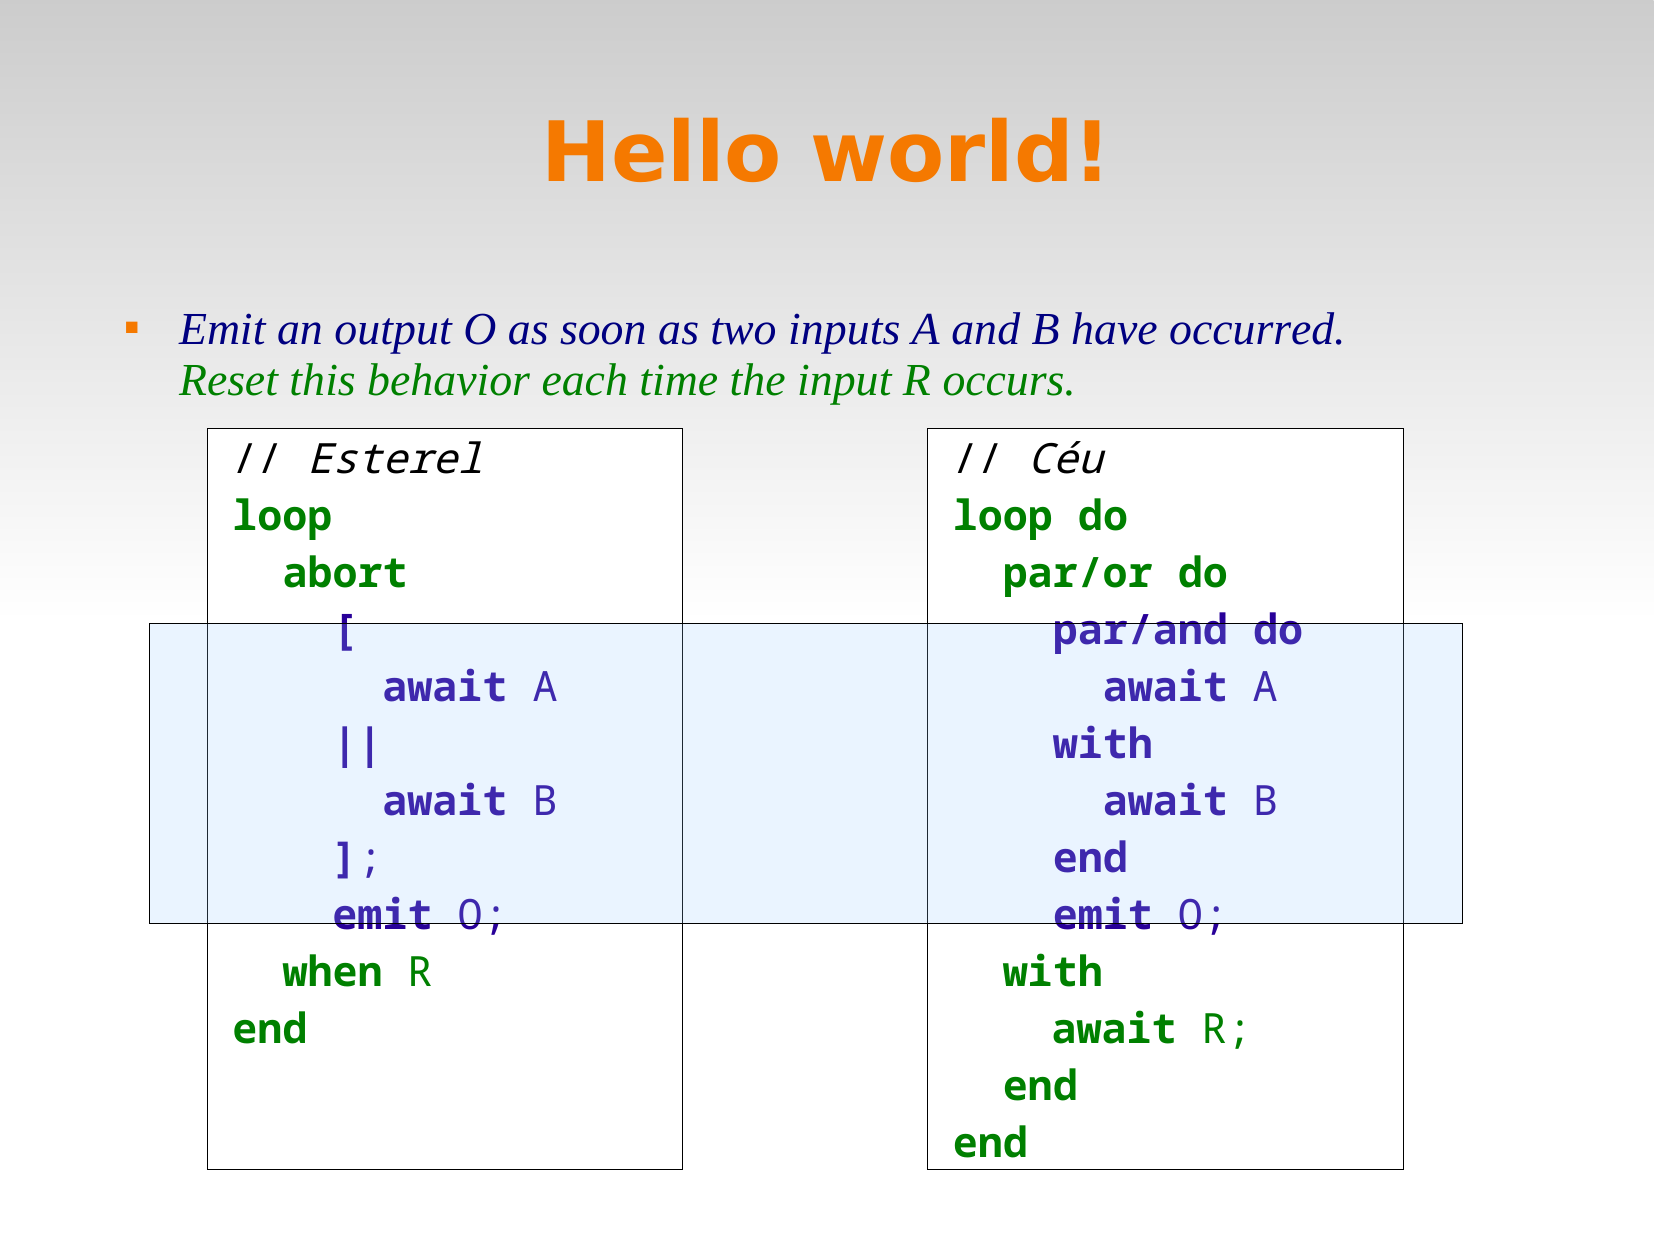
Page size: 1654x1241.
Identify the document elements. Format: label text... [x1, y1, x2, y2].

text_box [149, 623, 1463, 924]
text_box // Céu loop do par/or do par/and do await A with await B end emit O; with await R; end end [927, 924, 1404, 1122]
list Emit an output O as soon as two inputs A and B have occurred. Reset this behavior each time the input R occurs. [37, 303, 1388, 451]
title Hello world! [82, 49, 1571, 257]
text_box // Esterel loop abort [ await A || await B ]; emit O; when R end [207, 476, 683, 623]
text_box // Céu loop do par/or do par/and do await A with await B end emit O; with await R; end end [927, 476, 1404, 623]
text_box // Esterel loop abort [ await A || await B ]; emit O; when R end [207, 924, 683, 1122]
